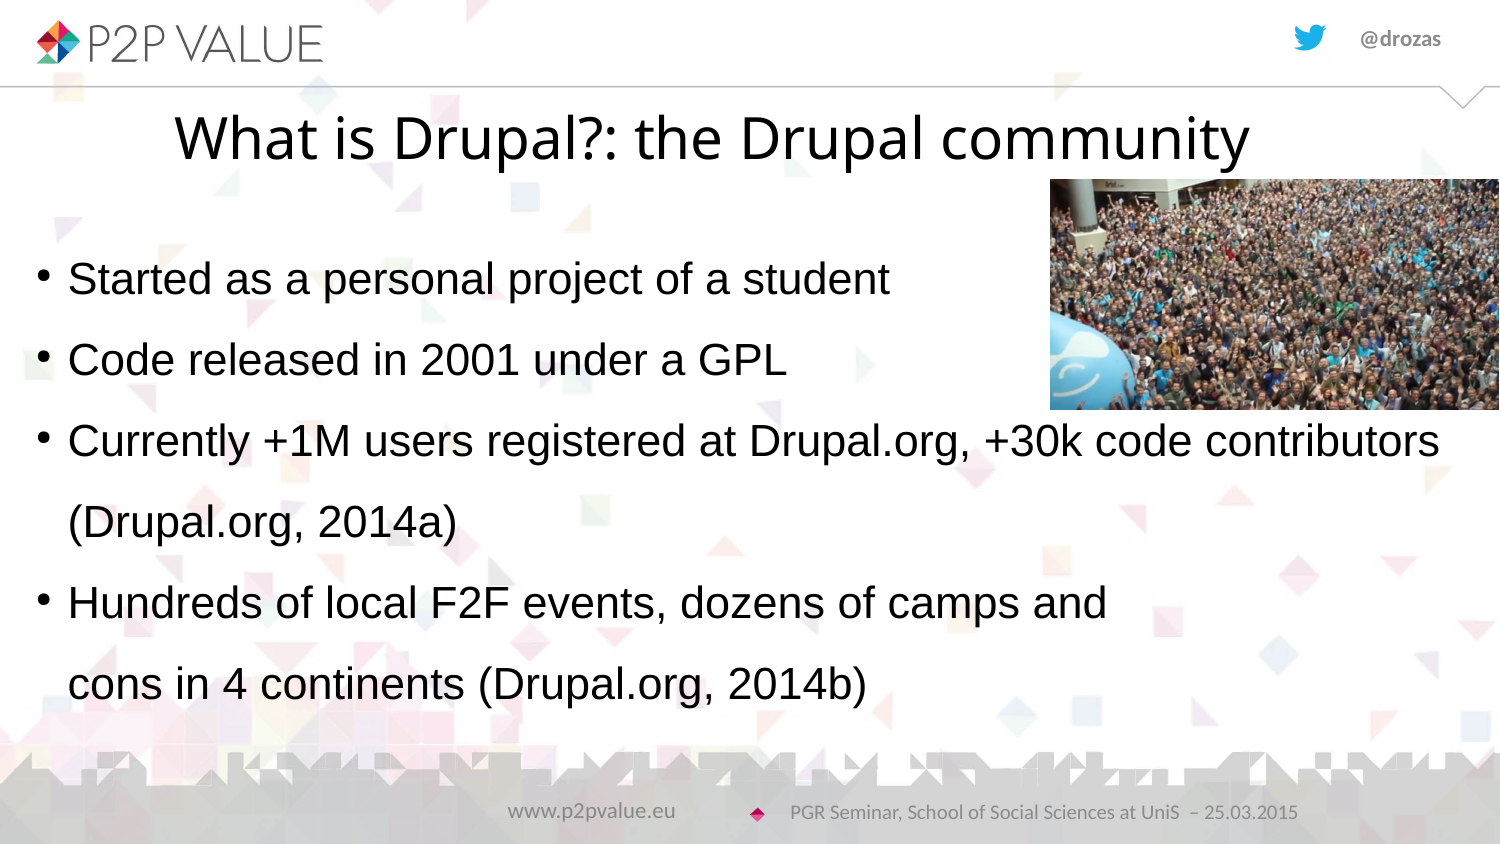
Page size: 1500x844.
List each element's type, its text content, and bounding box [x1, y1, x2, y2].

text_box @drozas [1333, 15, 1455, 60]
text_box PGR Seminar, School of Social Sciences at UniS – 25.03.2015 [777, 788, 1470, 834]
picture [1050, 179, 1499, 410]
picture [0, 0, 1500, 844]
title What is Drupal?: the Drupal community [60, 92, 1366, 162]
subtitle Started as a personal project of a student Code released in 2001 under a GPL Currently +1M users registered at Drupal.org, +30k code contributors (Drupal.org, 2014a) Hundreds of local F2F events, dozens of camps and cons in 4 continents (Drupal.org, 2014b) [22, 162, 1500, 718]
text_box www.p2pvalue.eu [501, 789, 720, 829]
